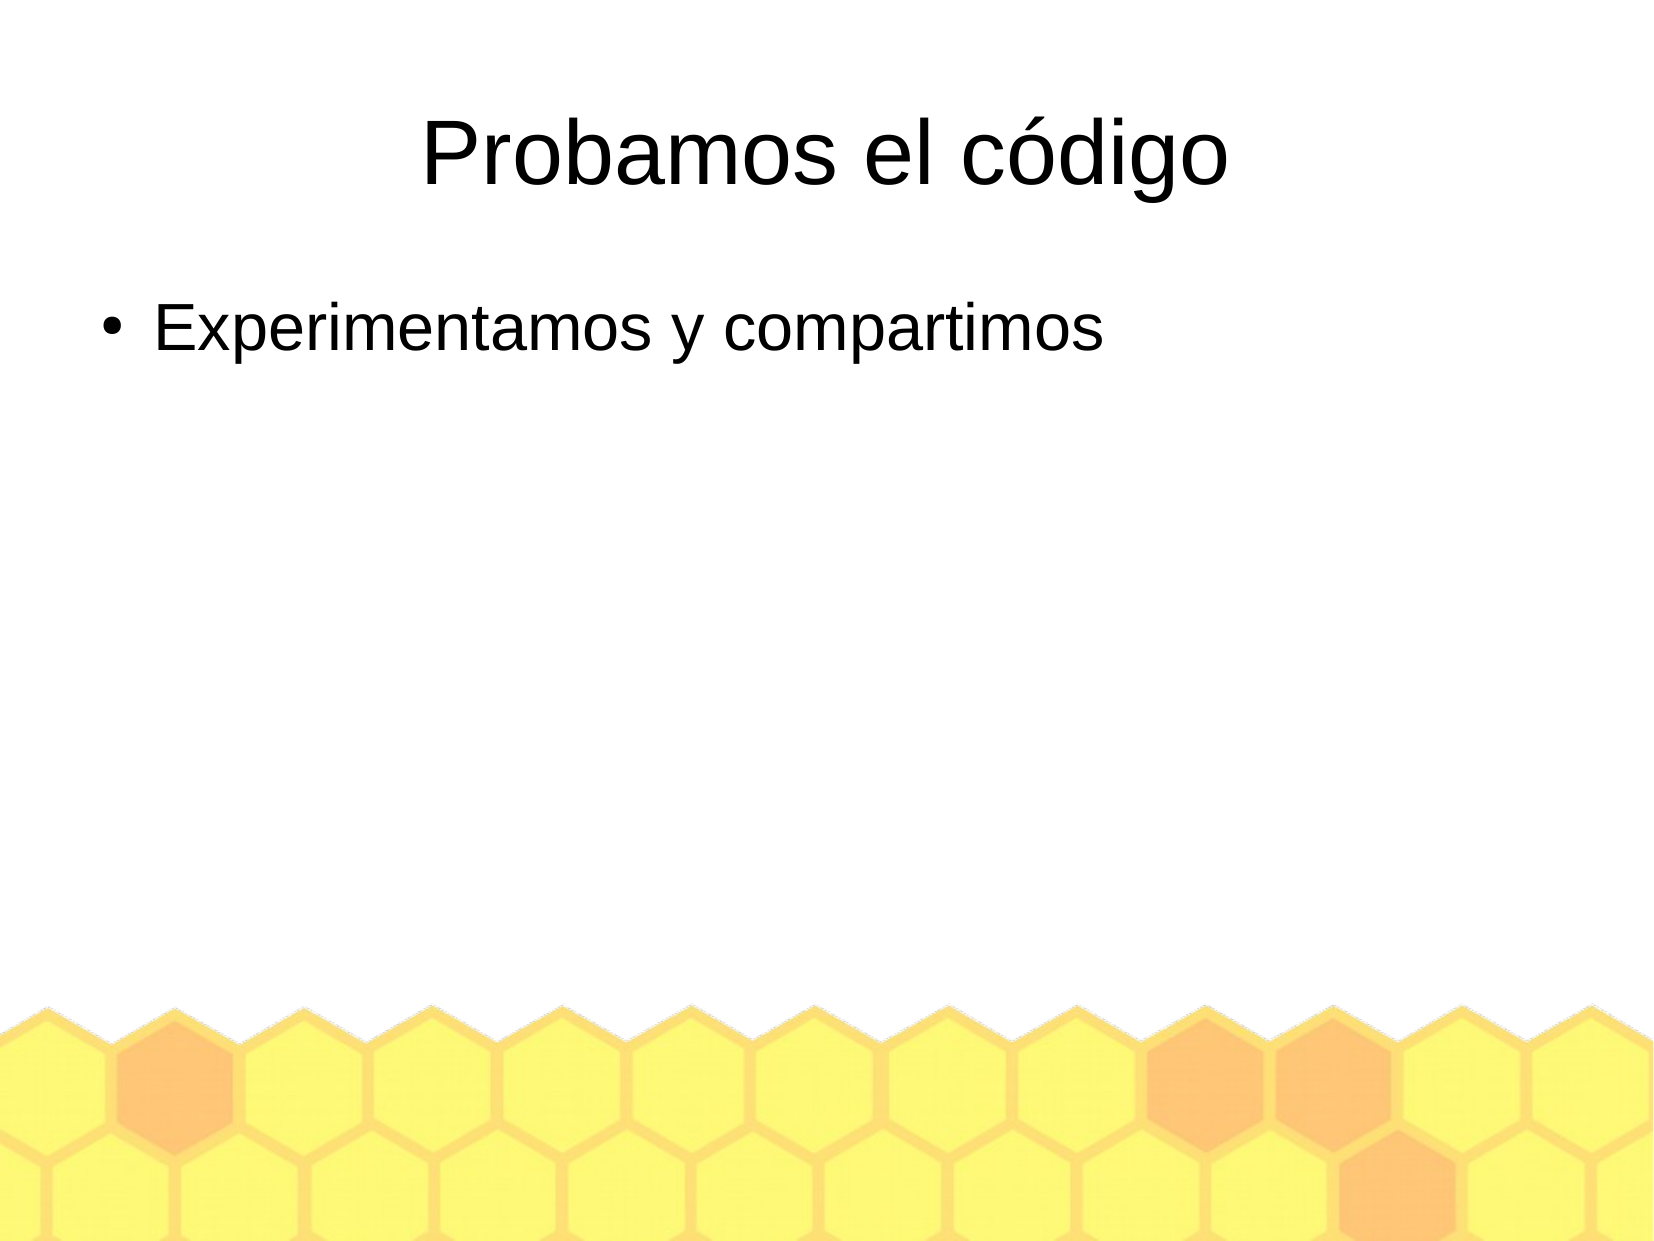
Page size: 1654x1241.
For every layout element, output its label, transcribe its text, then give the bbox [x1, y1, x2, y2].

list Experimentamos y compartimos [82, 290, 1571, 1010]
picture [0, 1001, 1654, 1241]
title Probamos el código [82, 49, 1571, 257]
